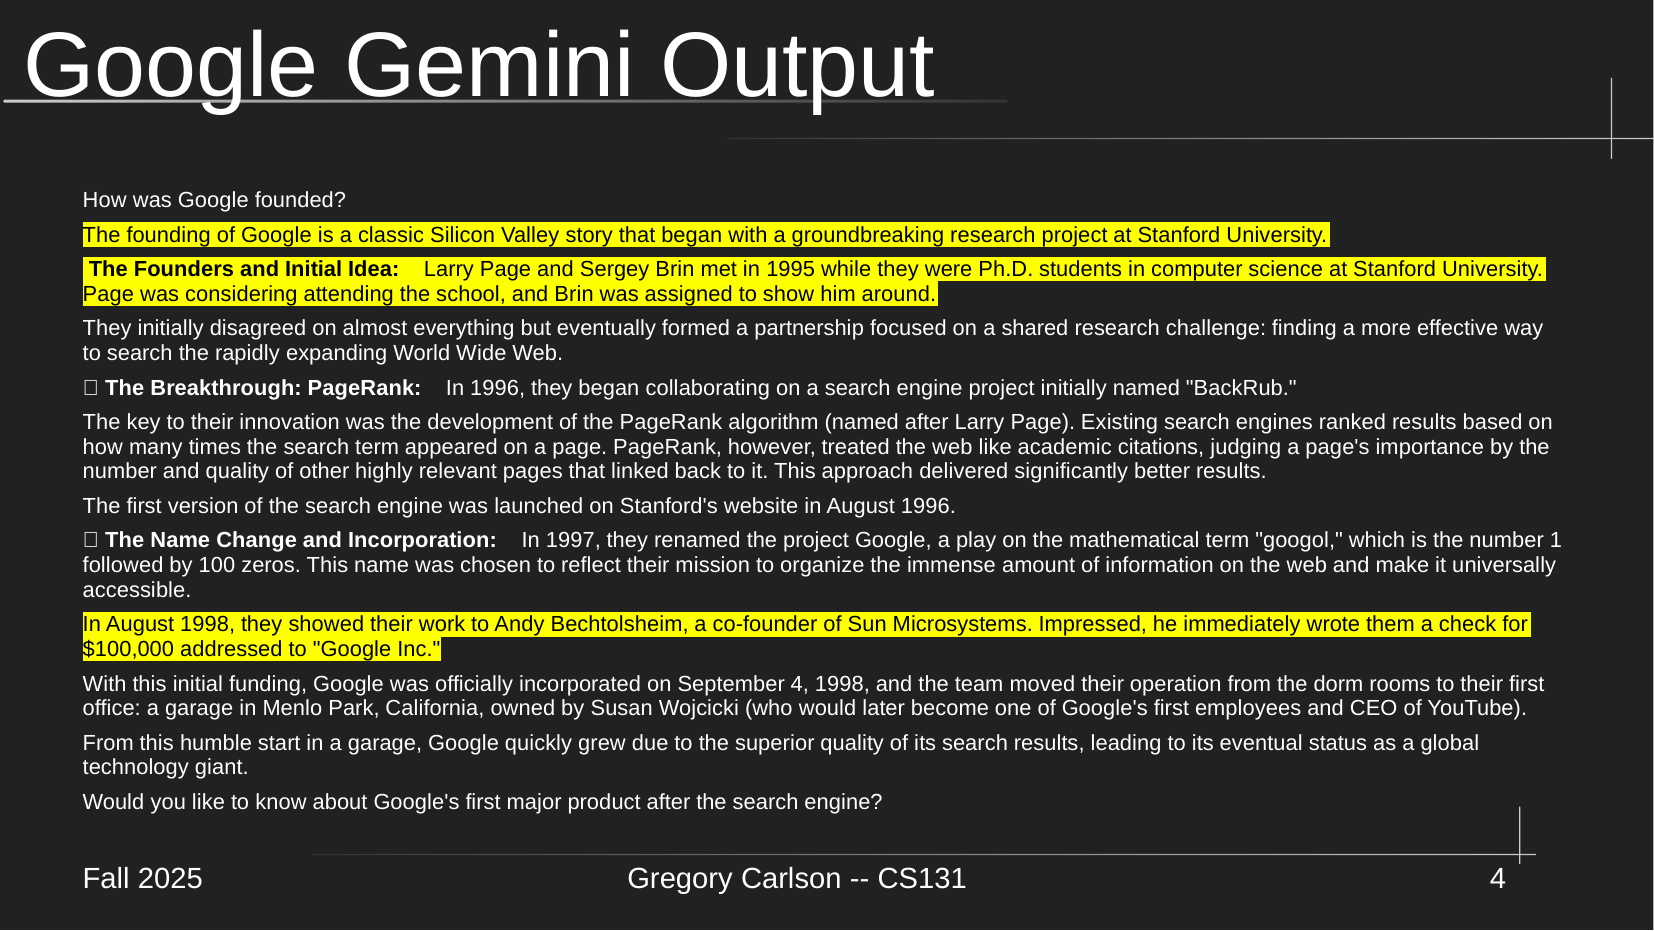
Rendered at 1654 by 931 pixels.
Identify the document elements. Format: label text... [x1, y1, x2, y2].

title Google Gemini Output [23, 11, 1589, 119]
list How was Google founded? The founding of Google is a classic Silicon Valley story that began with a groundbreaking research project at Stanford University. 🧑‍💻 The Founders and Initial Idea: Larry Page and Sergey Brin met in 1995 while they were Ph.D. students in computer science at Stanford University. Page was considering attending the school, and Brin was assigned to show him around. They initially disagreed on almost everything but eventually formed a partnership focused on a shared research challenge: finding a more effective way to search the rapidly expanding World Wide Web. 🔗 The Breakthrough: PageRank: In 1996, they began collaborating on a search engine project initially named "BackRub." The key to their innovation was the development of the PageRank algorithm (named after Larry Page). Existing search engines ranked results based on how many times the search term appeared on a page. PageRank, however, treated the web like academic citations, judging a page's importance by the number and quality of other highly relevant pages that linked back to it. This approach delivered significantly better results. The first version of the search engine was launched on Stanford's website in August 1996. 🔢 The Name Change and Incorporation: In 1997, they renamed the project Google, a play on the mathematical term "googol," which is the number 1 followed by 100 zeros. This name was chosen to reflect their mission to organize the immense amount of information on the web and make it universally accessible. In August 1998, they showed their work to Andy Bechtolsheim, a co-founder of Sun Microsystems. Impressed, he immediately wrote them a check for $100,000 addressed to "Google Inc." With this initial funding, Google was officially incorporated on September 4, 1998, and the team moved their operation from the dorm rooms to their first office: a garage in Menlo Park, California, owned by Susan Wojcicki (who would later become one of Google's first employees and CEO of YouTube). From this humble start in a garage, Google quickly grew due to the superior quality of its search results, leading to its eventual status as a global technology giant. Would you like to know about Google's first major product after the search engine? [82, 187, 1571, 826]
